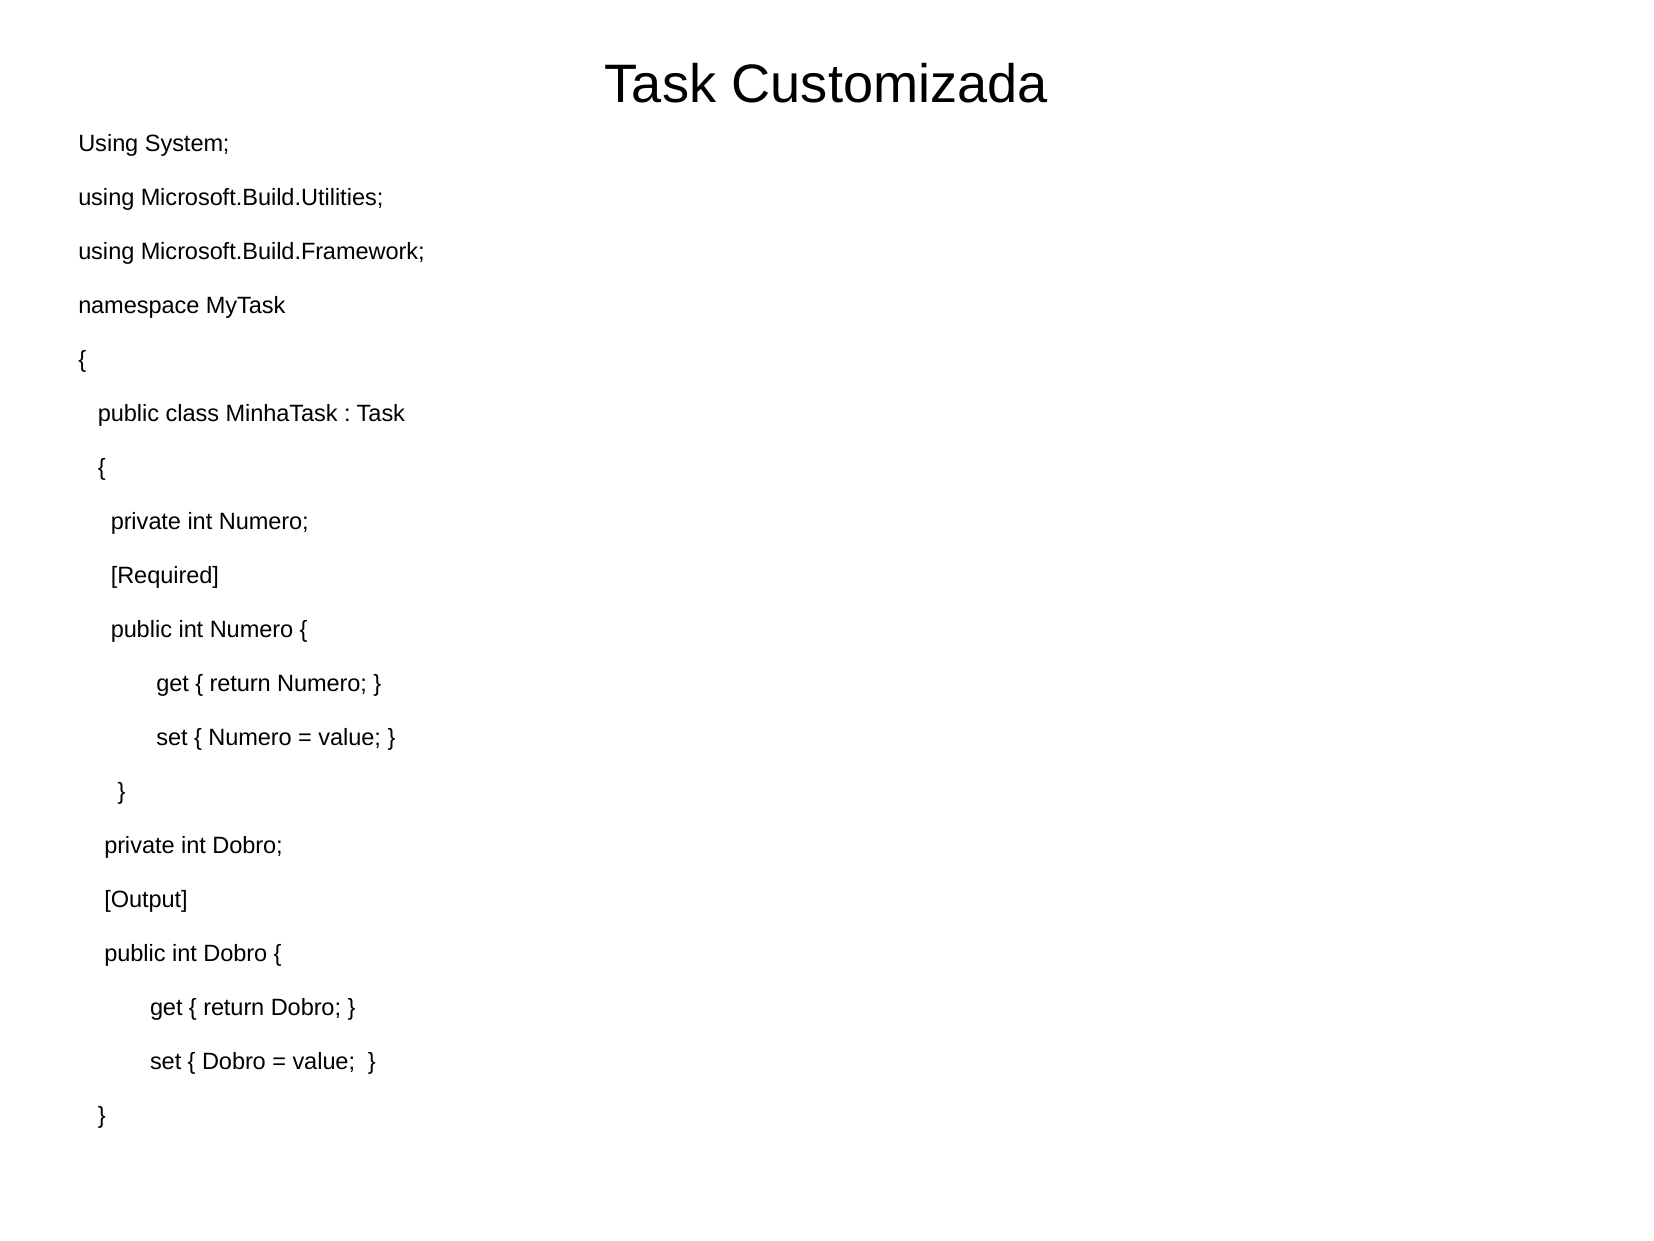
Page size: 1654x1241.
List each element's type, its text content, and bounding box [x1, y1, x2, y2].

list Using System; using Microsoft.Build.Utilities; using Microsoft.Build.Framework; namespace MyTask { public class MinhaTask : Task { private int Numero; [Required] public int Numero { get { return Numero; } set { Numero = value; } } private int Dobro; [Output] public int Dobro { get { return Dobro; } set { Dobro = value; } } [11, 129, 1500, 1193]
title Task Customizada [82, 49, 1571, 119]
